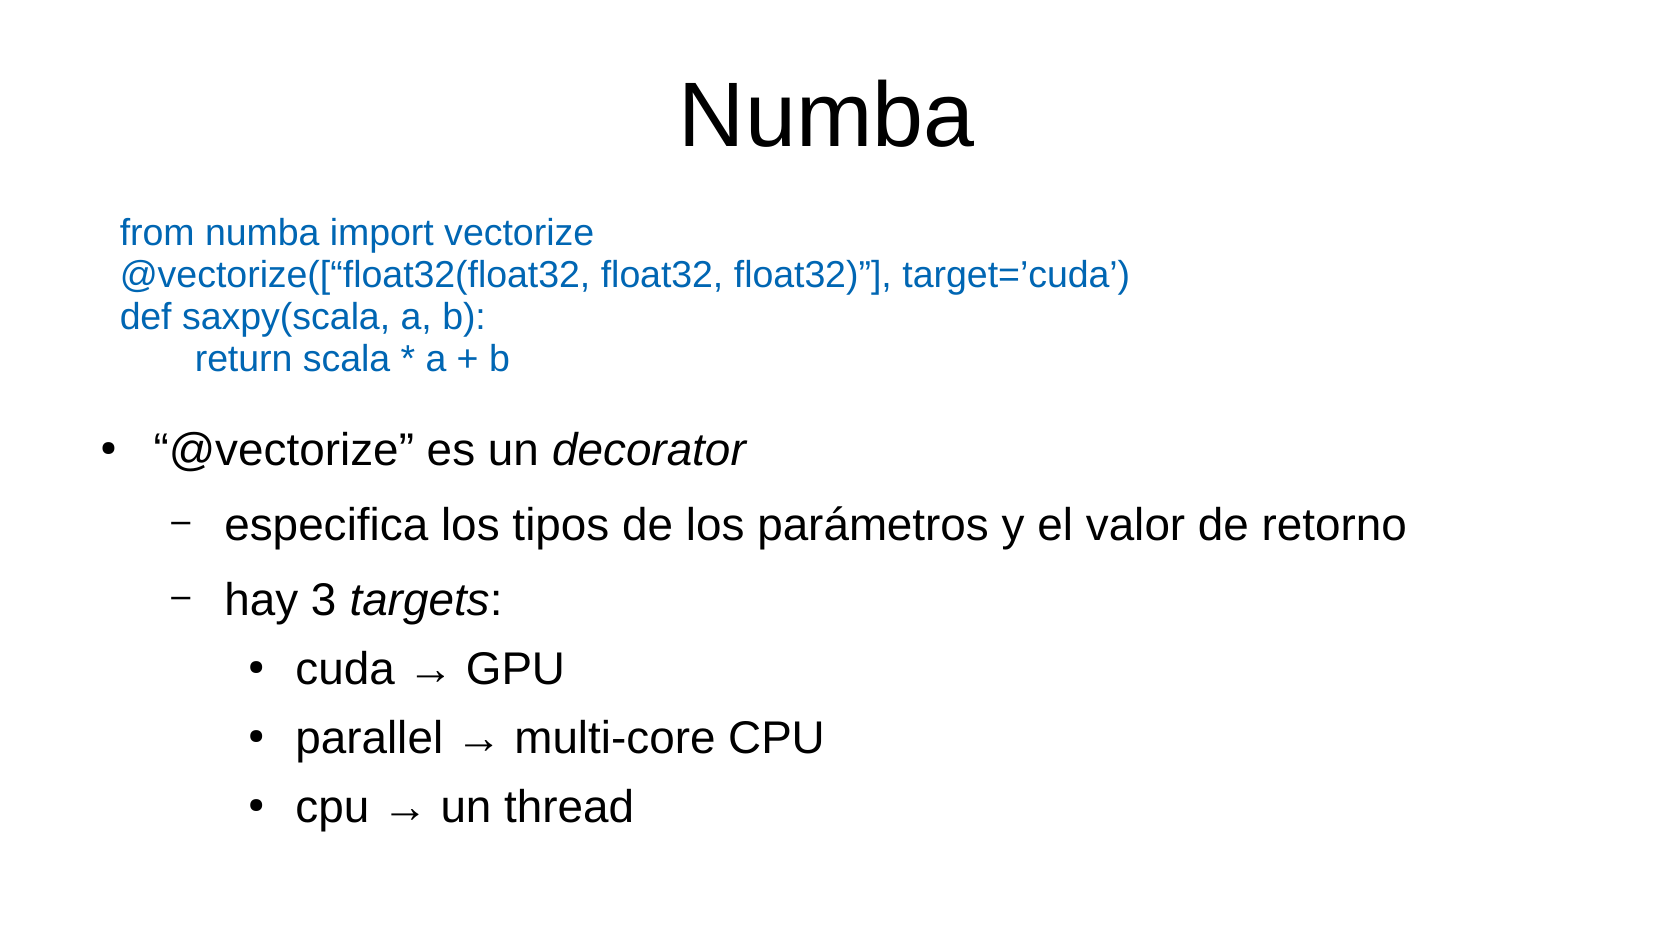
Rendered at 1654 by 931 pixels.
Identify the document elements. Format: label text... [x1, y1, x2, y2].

text_box from numba import vectorize @vectorize([“float32(float32, float32, float32)”], target=’cuda’) def saxpy(scala, a, b): return scala * a + b [105, 204, 1531, 387]
title Numba [82, 37, 1571, 193]
list “@vectorize” es un decorator especifica los tipos de los parámetros y el valor de retorno hay 3 targets: cuda → GPU parallel → multi-core CPU cpu → un thread [82, 424, 1571, 931]
